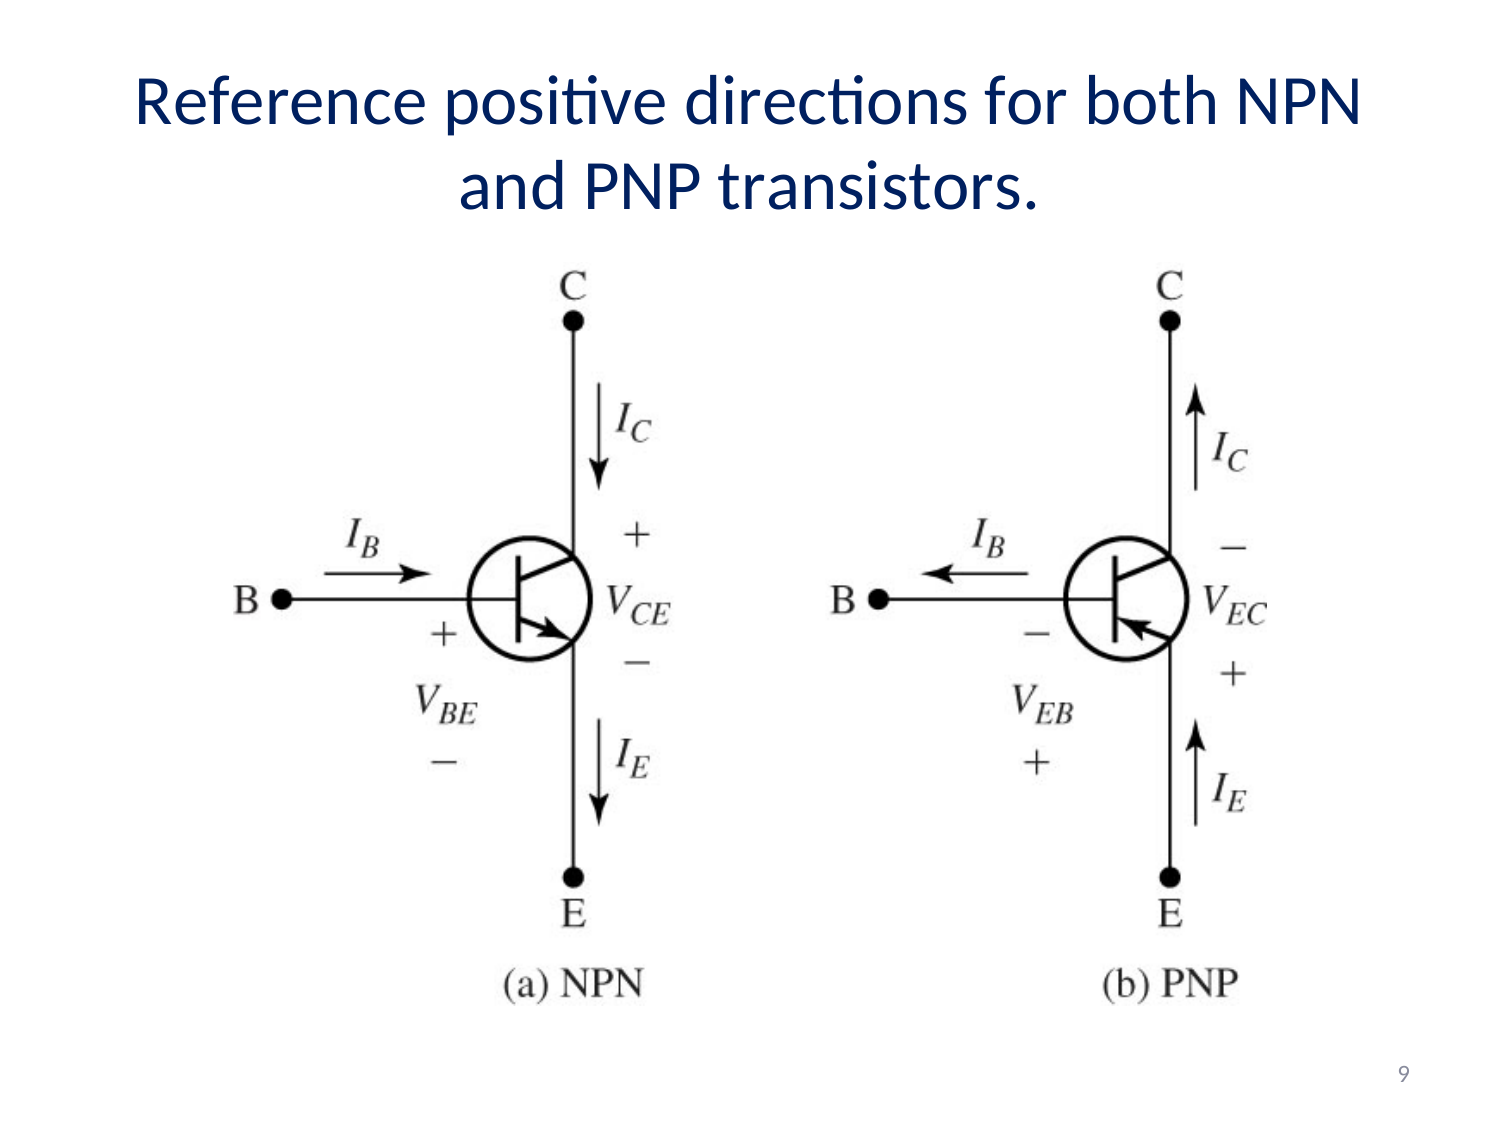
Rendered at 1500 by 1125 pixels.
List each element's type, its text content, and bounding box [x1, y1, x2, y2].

picture [233, 262, 1267, 1006]
title Reference positive directions for both NPN and PNP transistors. [75, 45, 1426, 233]
text_box <number> [1074, 1042, 1426, 1103]
